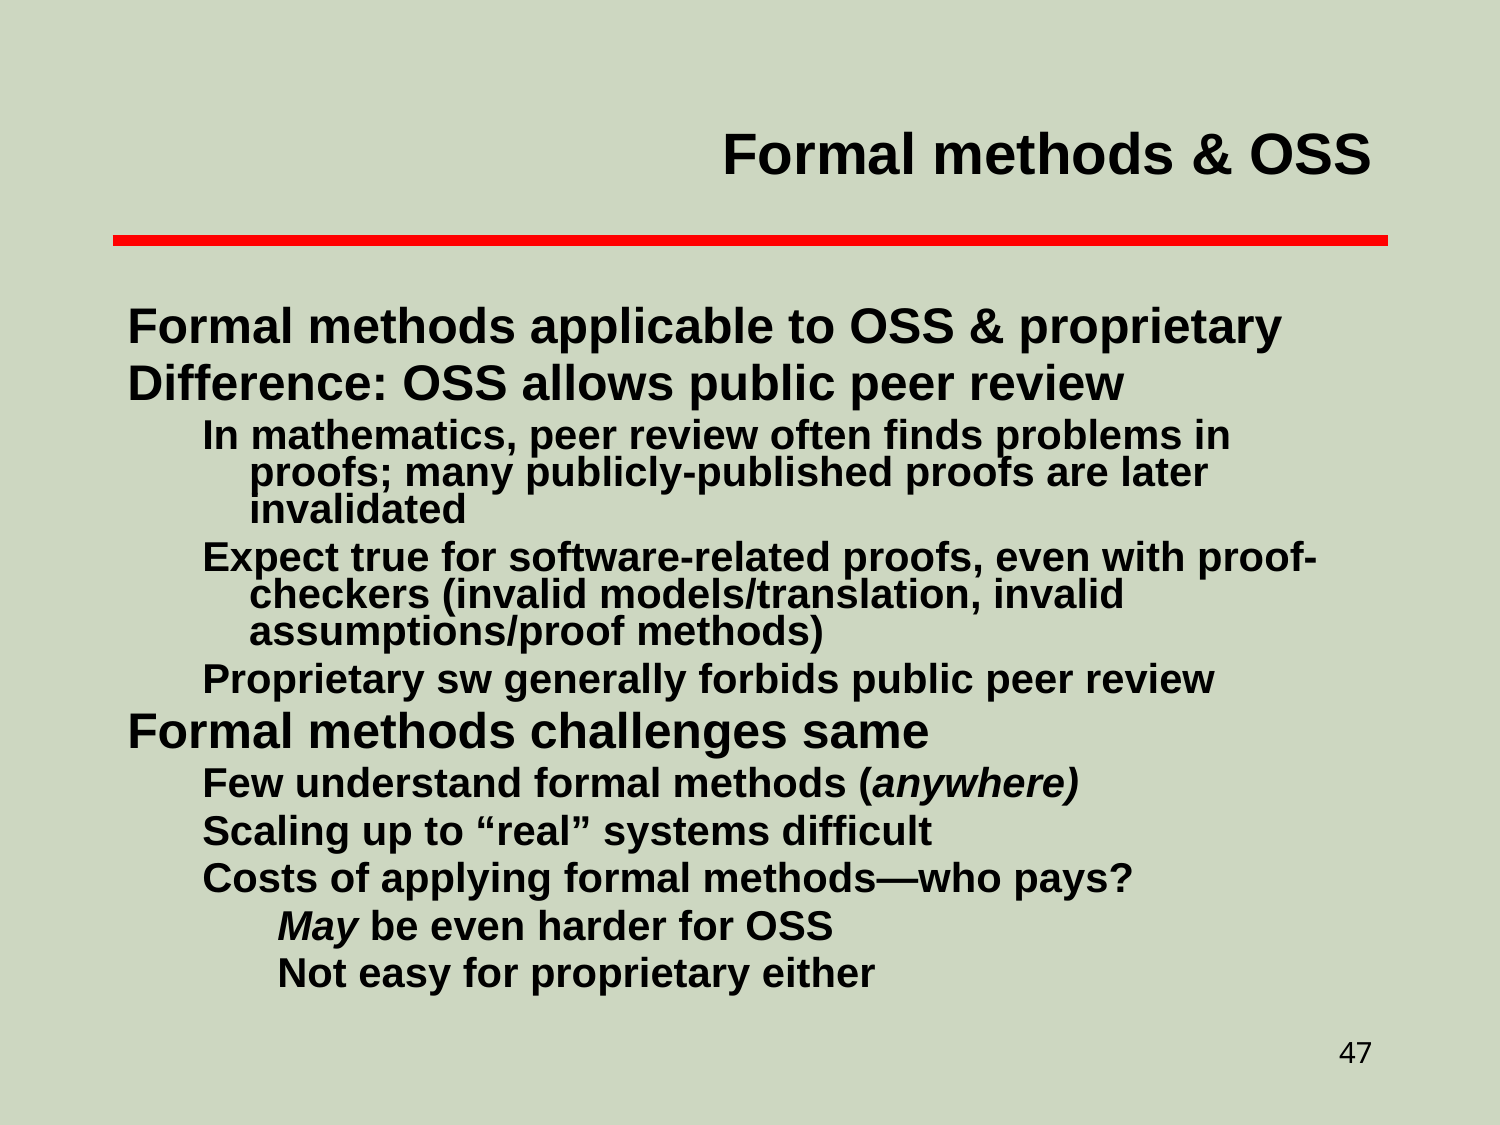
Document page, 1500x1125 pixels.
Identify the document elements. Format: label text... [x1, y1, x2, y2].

title Formal methods & OSS [337, 85, 1388, 224]
list Formal methods applicable to OSS & proprietary Difference: OSS allows public peer review In mathematics, peer review often finds problems in proofs; many publicly-published proofs are later invalidated Expect true for software-related proofs, even with proof-checkers (invalid models/translation, invalid assumptions/proof methods) Proprietary sw generally forbids public peer review Formal methods challenges same Few understand formal methods (anywhere) Scaling up to “real” systems difficult Costs of applying formal methods—who pays? May be even harder for OSS Not easy for proprietary either [112, 299, 1388, 1066]
